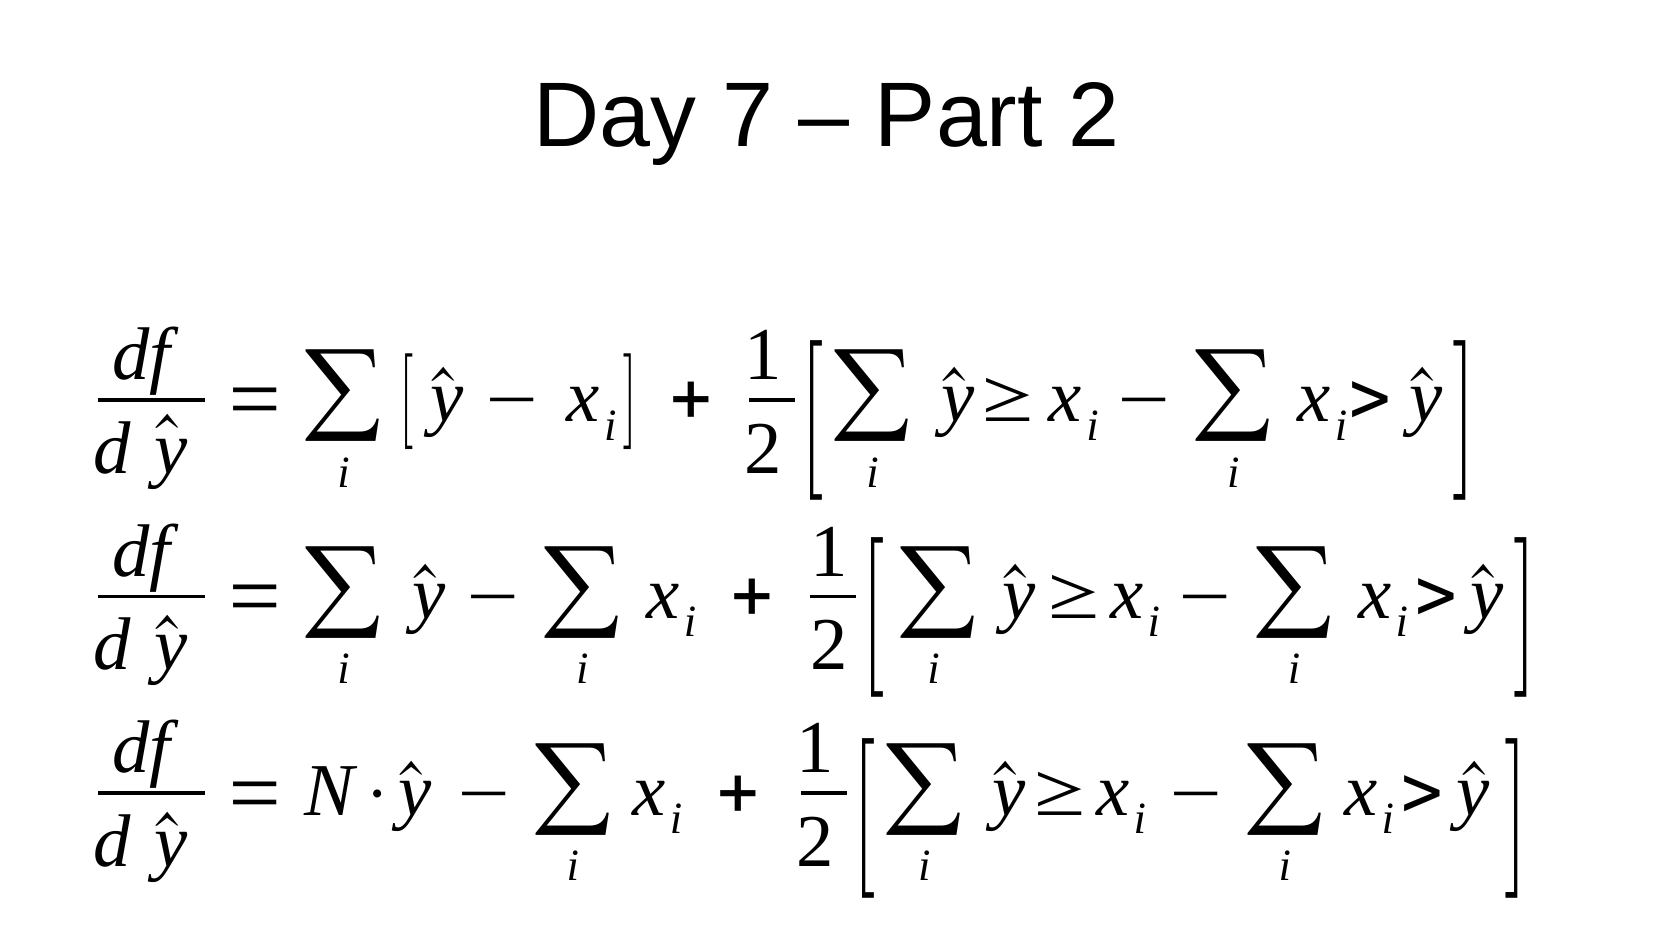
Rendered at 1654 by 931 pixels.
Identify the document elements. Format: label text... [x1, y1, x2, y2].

title Day 7 – Part 2 [82, 37, 1571, 193]
chart [75, 225, 1552, 901]
